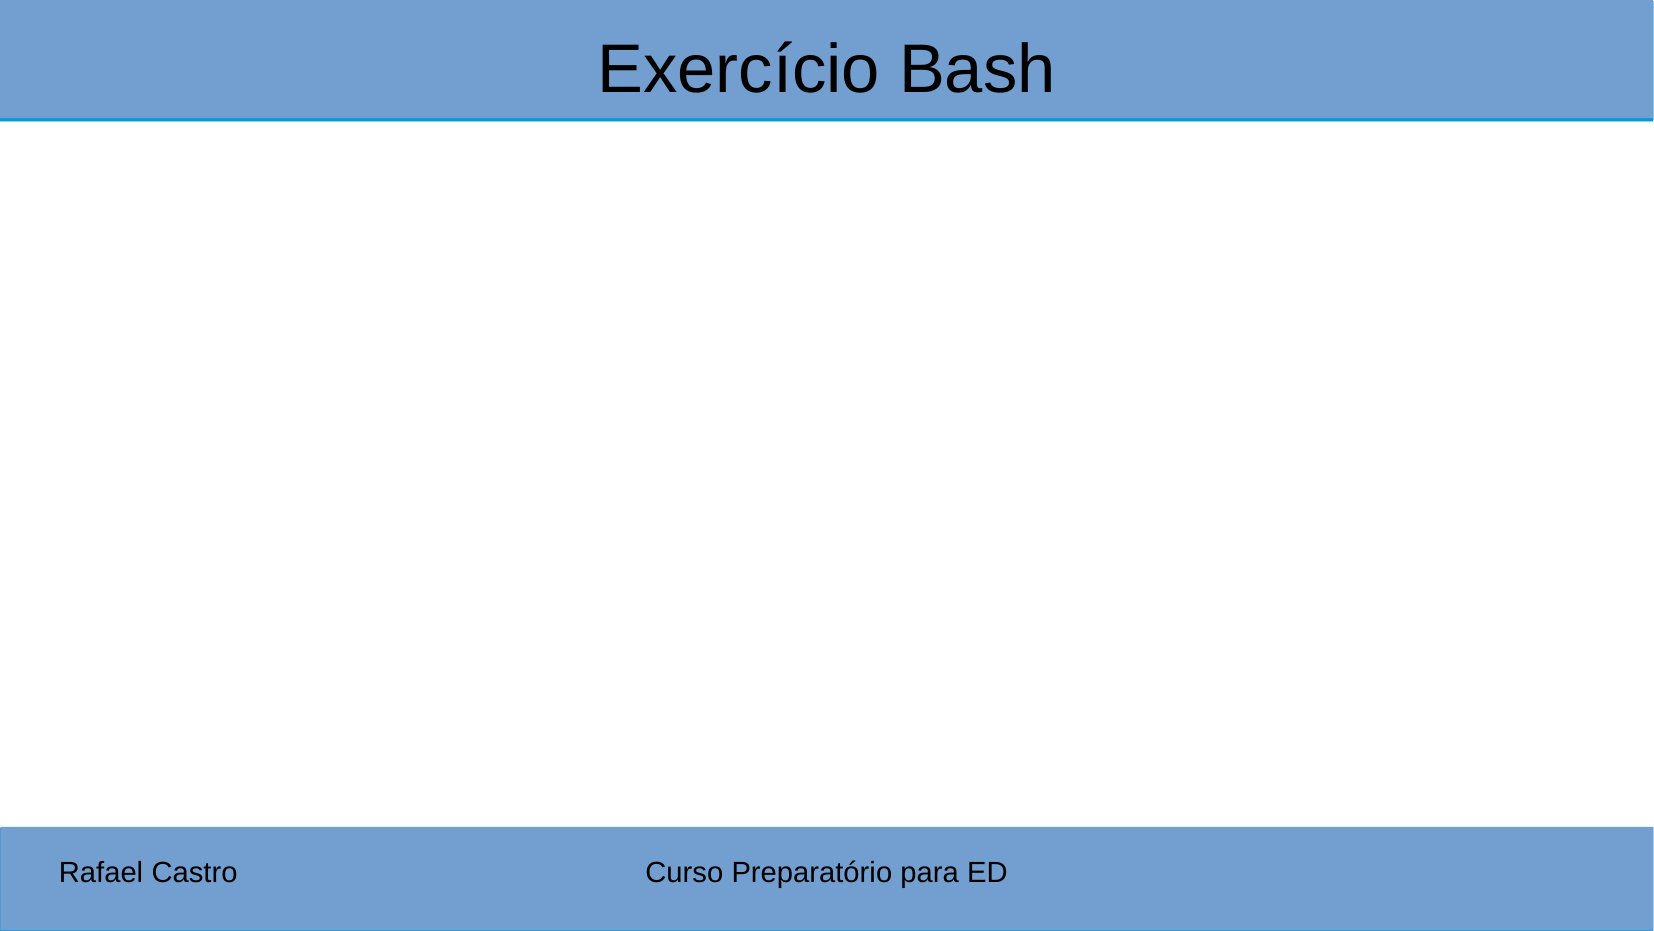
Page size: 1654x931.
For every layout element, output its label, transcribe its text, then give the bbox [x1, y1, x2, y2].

title Exercício Bash [59, 29, 1595, 108]
